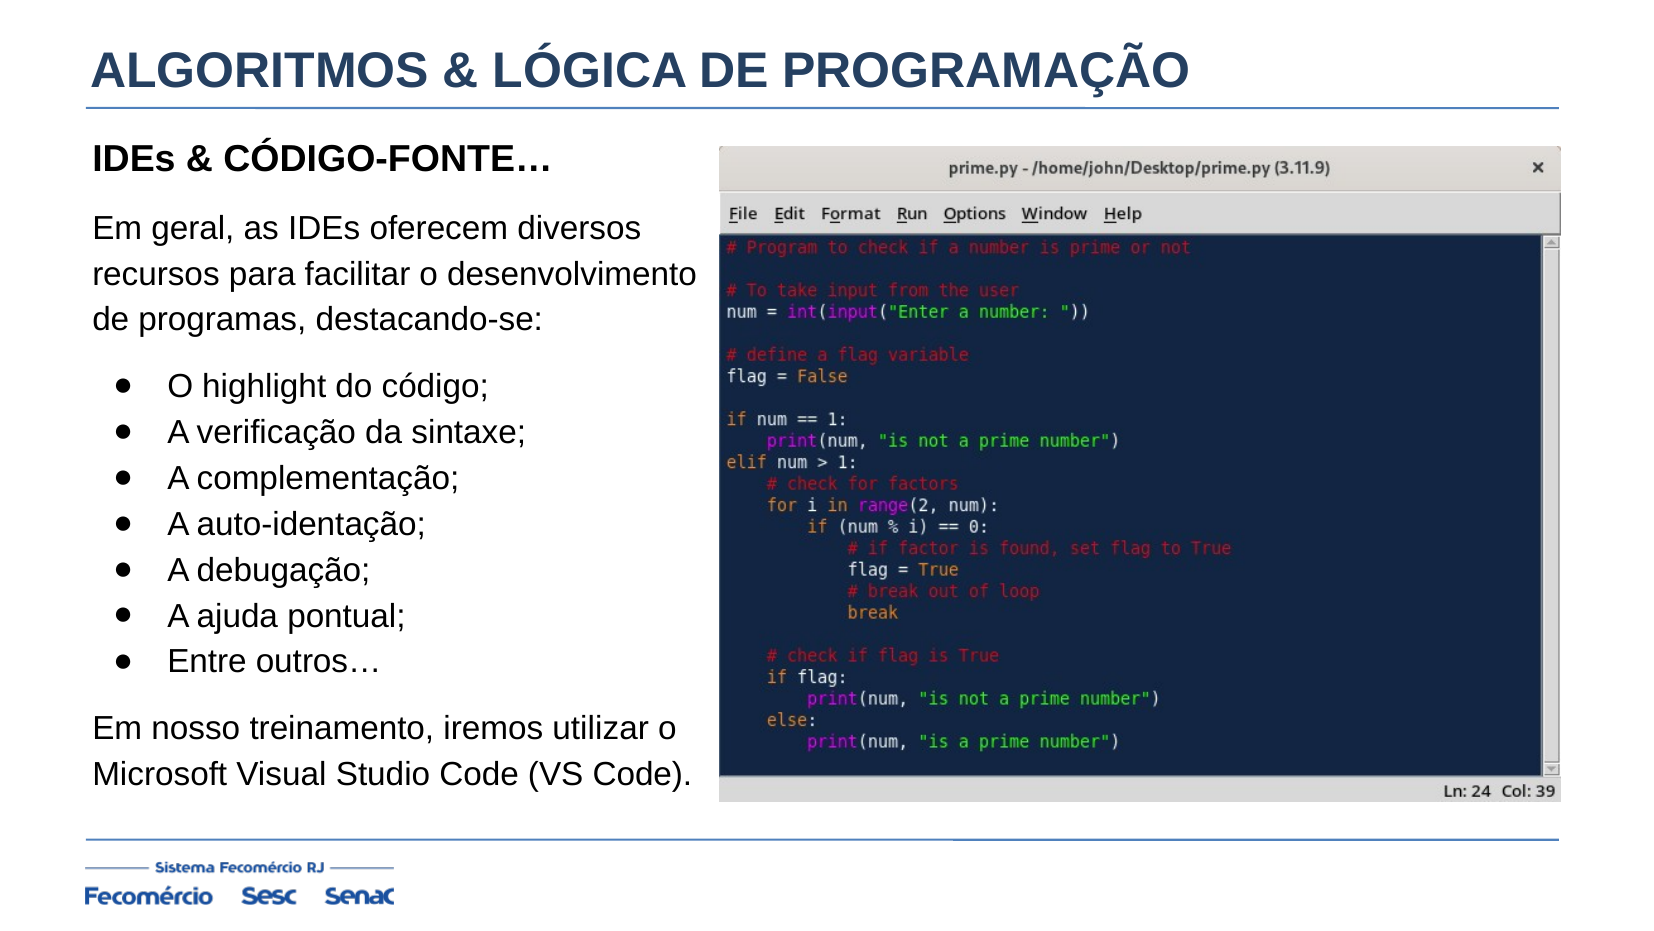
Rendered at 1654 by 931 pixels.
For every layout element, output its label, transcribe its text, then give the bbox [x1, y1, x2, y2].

picture [719, 146, 1561, 802]
text_box ALGORITMOS & LÓGICA DE PROGRAMAÇÃO [90, 32, 1564, 104]
text_box IDEs & CÓDIGO-FONTE… Em geral, as IDEs oferecem diversos recursos para facilitar o desenvolvimento de programas, destacando-se: O highlight do código; A verificação da sintaxe; A complementação; A auto-identação; A debugação; A ajuda pontual; Entre outros… Em nosso treinamento, iremos utilizar o Microsoft Visual Studio Code (VS Code). [77, 112, 720, 836]
picture [62, 845, 416, 921]
